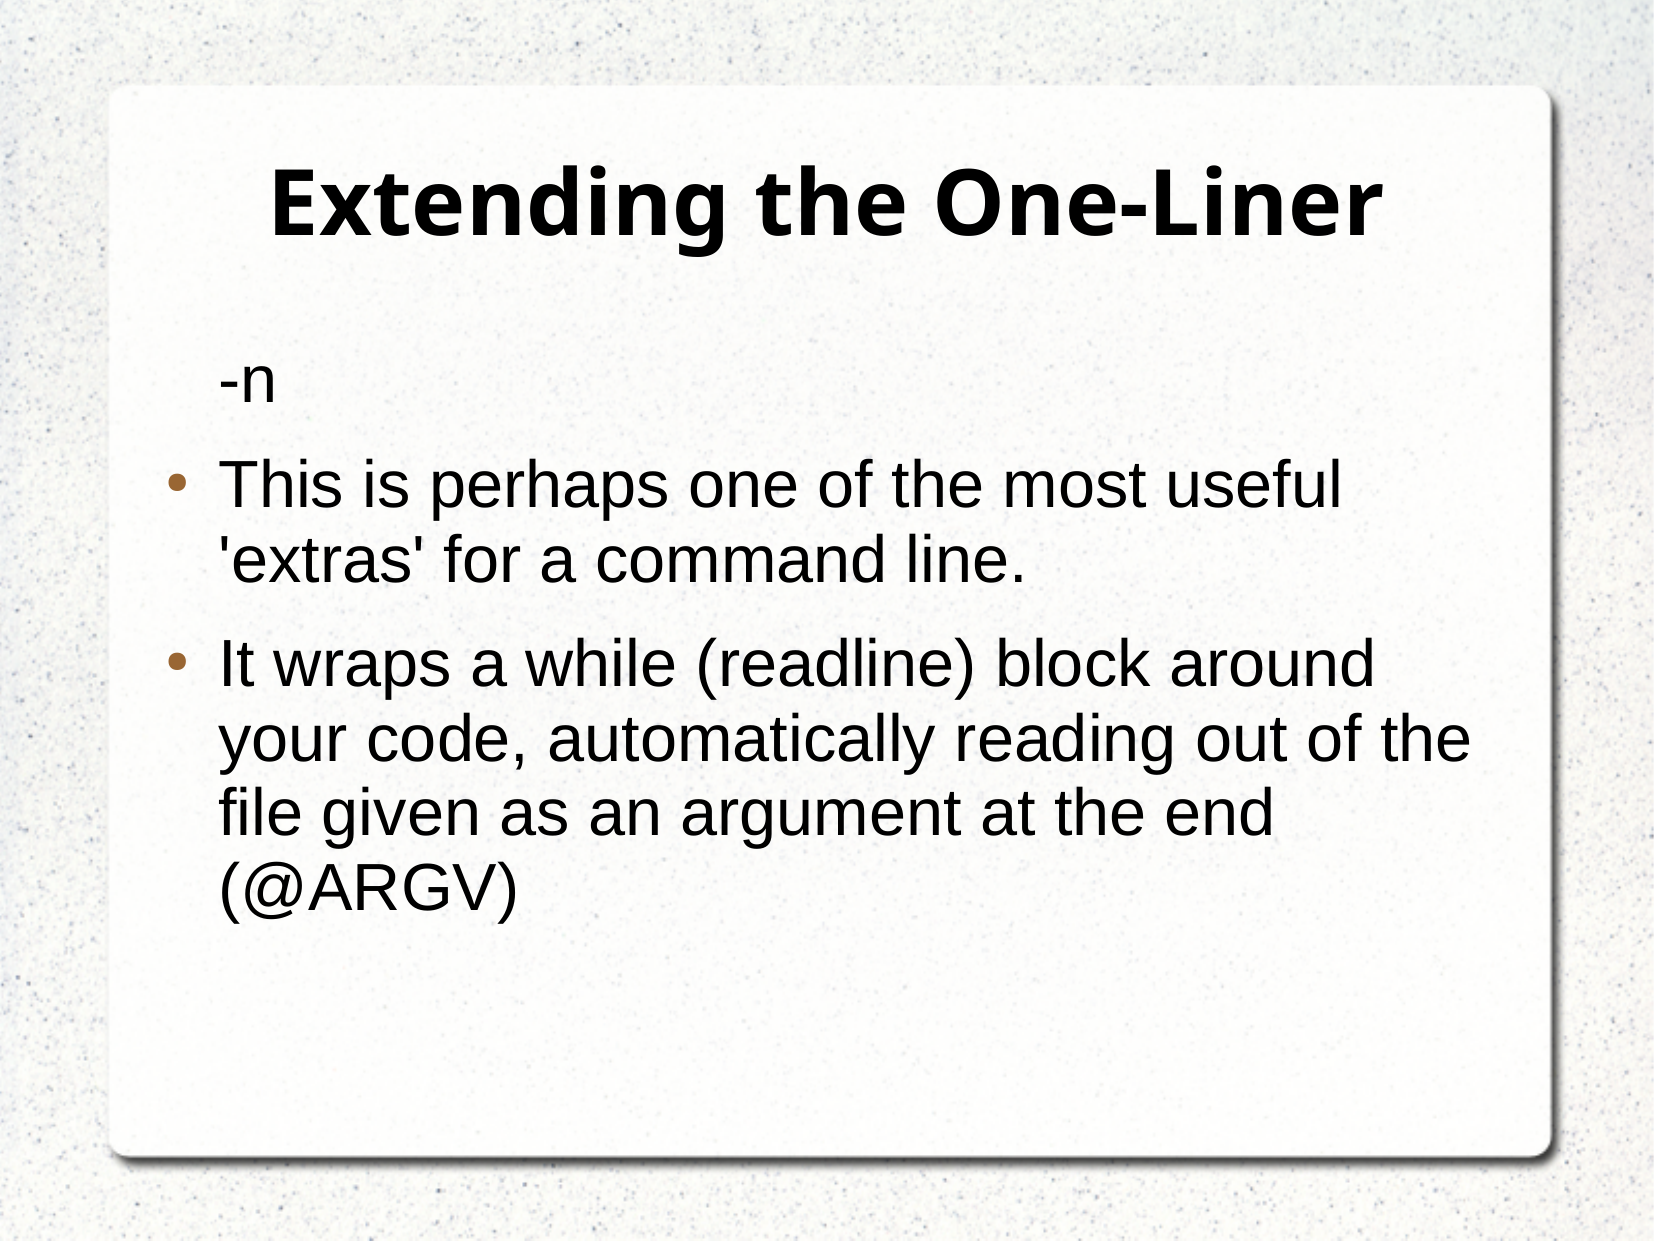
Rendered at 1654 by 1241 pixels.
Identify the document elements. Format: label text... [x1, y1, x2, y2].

picture [0, 0, 1654, 1241]
list -n This is perhaps one of the most useful 'extras' for a command line. It wraps a while (readline) block around your code, automatically reading out of the file given as an argument at the end (@ARGV) [147, 342, 1506, 978]
title Extending the One-Liner [118, 96, 1536, 304]
